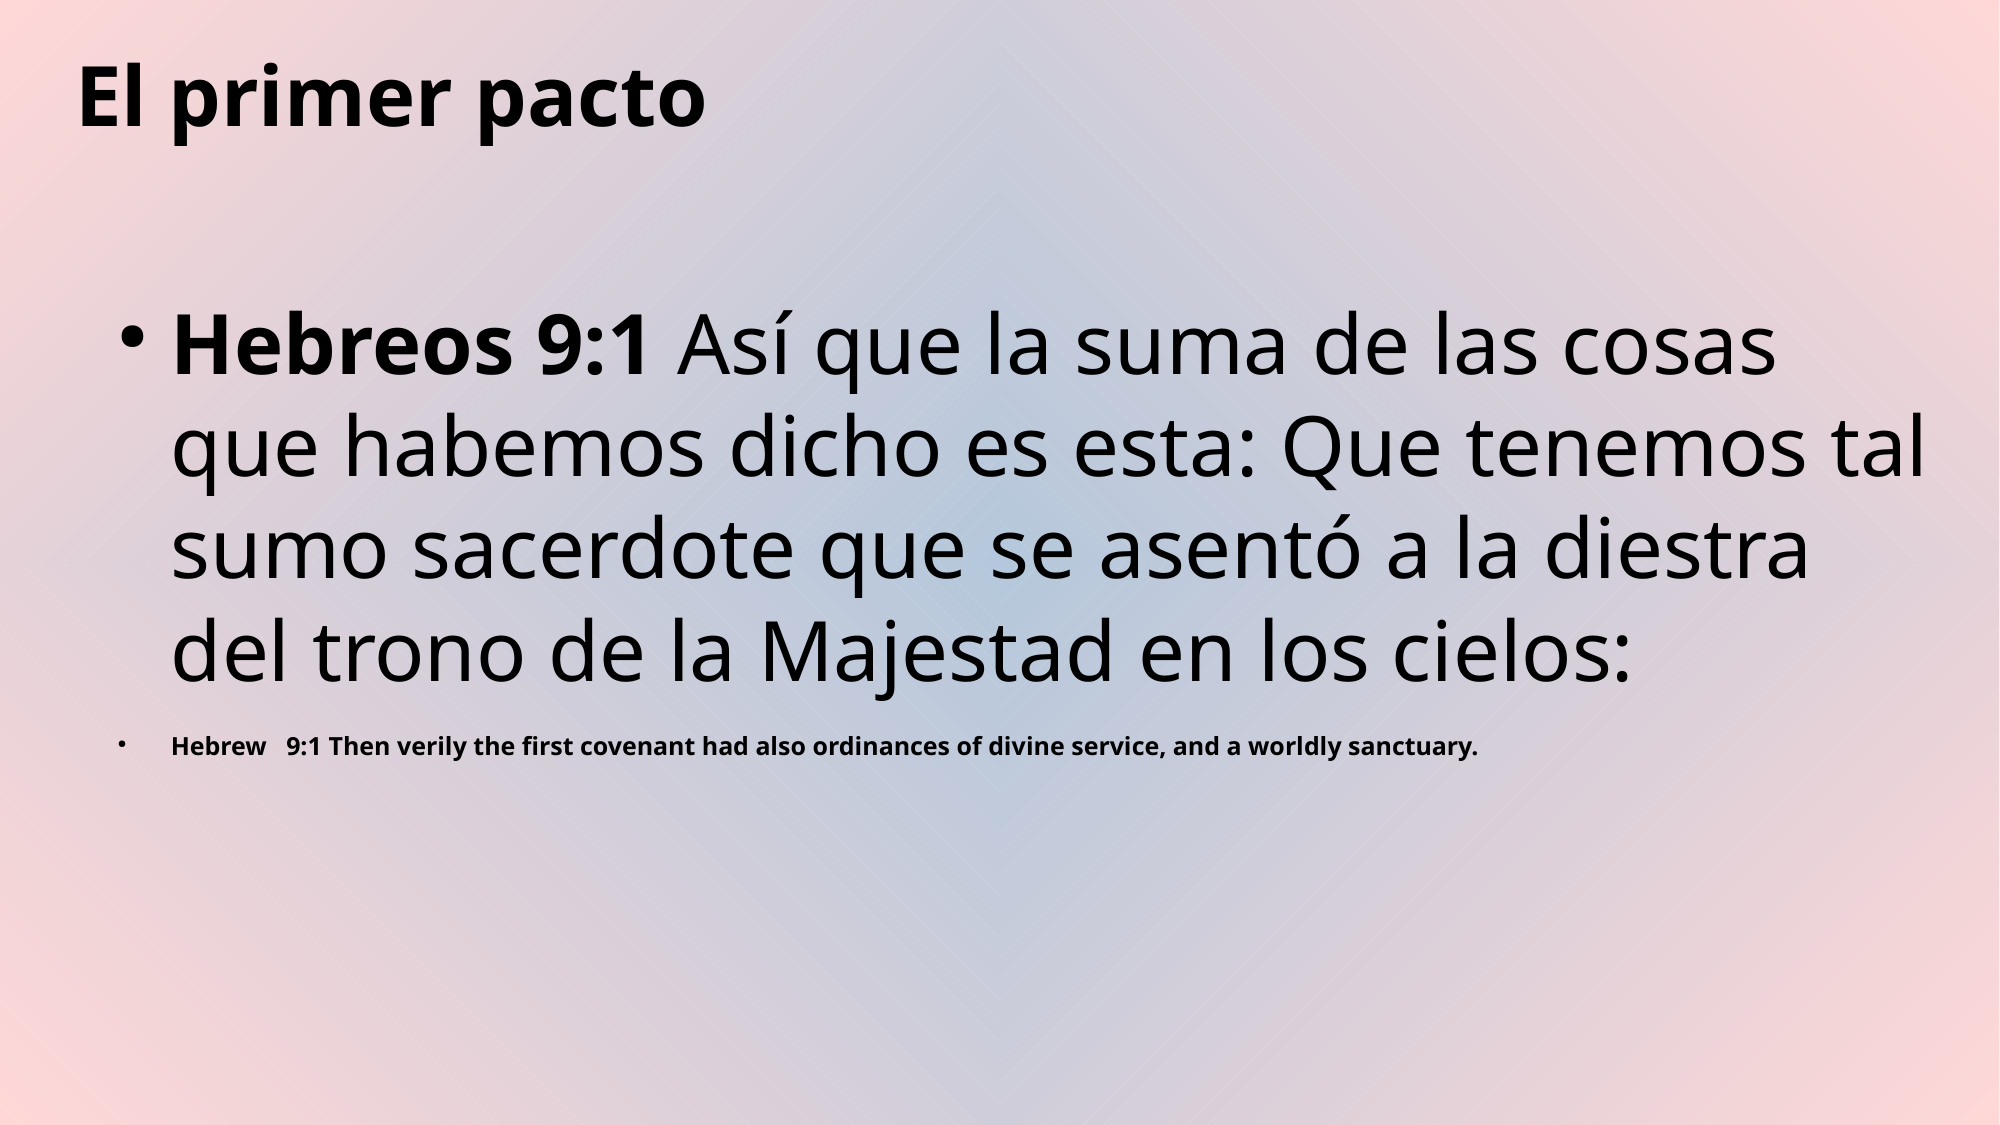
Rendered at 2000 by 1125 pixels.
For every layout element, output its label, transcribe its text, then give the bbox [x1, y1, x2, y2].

list Hebreos 9:1 Así que la suma de las cosas que habemos dicho es esta: Que tenemos tal sumo sacerdote que se asentó a la diestra del trono de la Majestad en los cielos: Hebrew 9:1 Then verily the first covenant had also ordinances of divine service, and a worldly sanctuary. [99, 149, 1950, 1013]
title El primer pacto [74, 35, 1950, 153]
